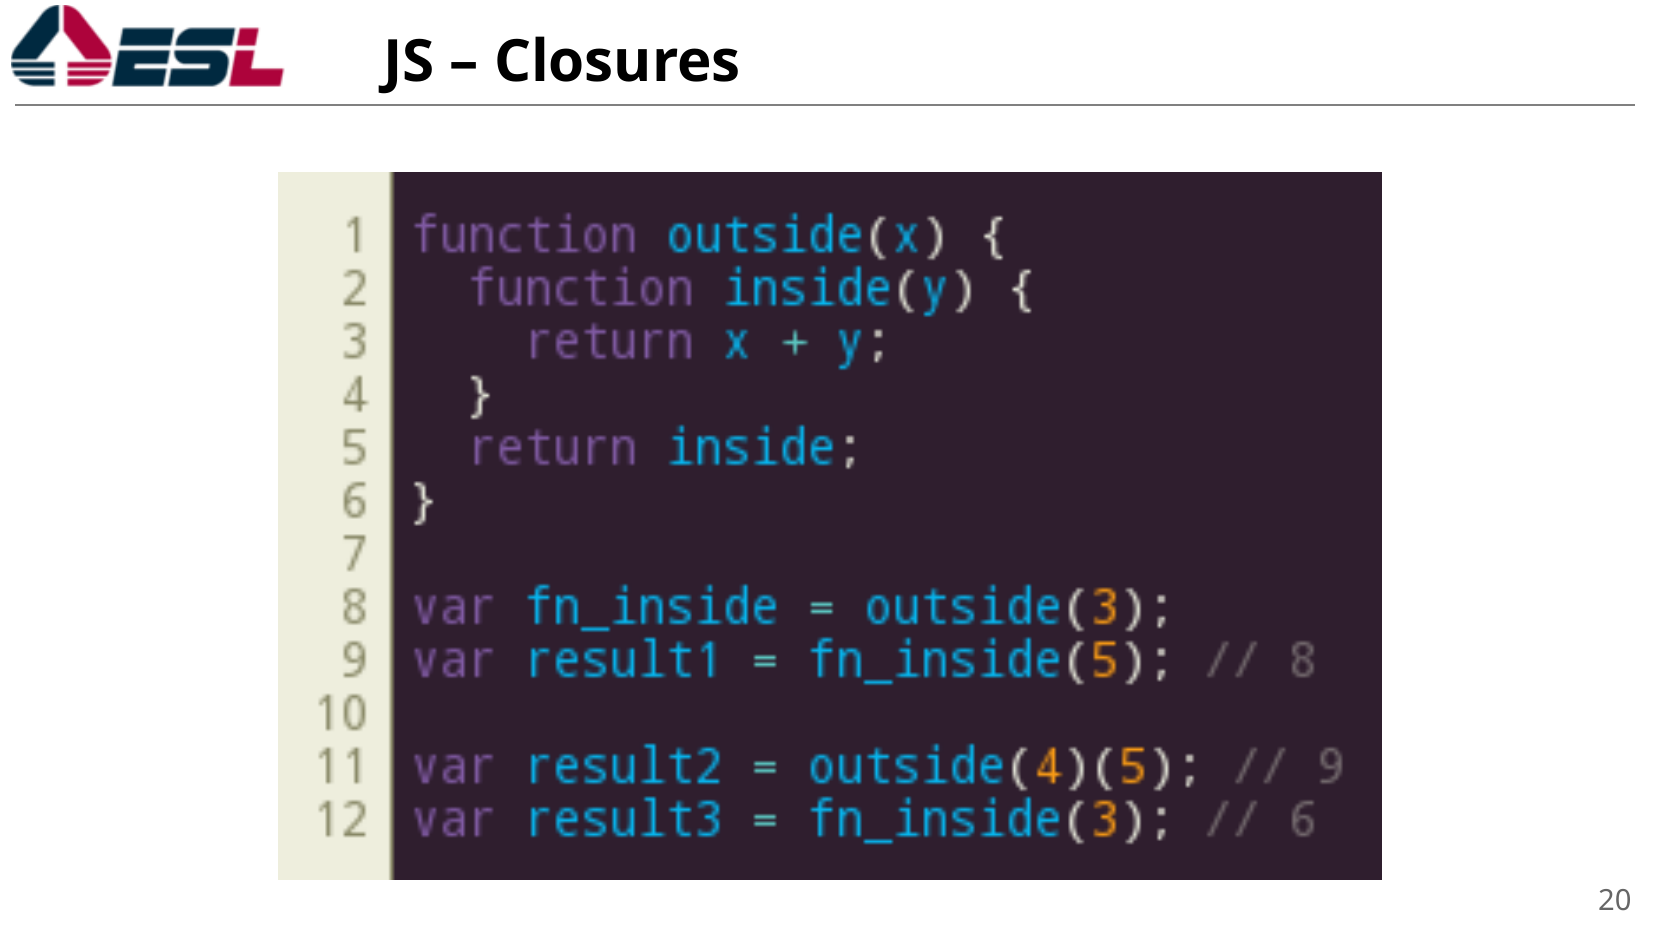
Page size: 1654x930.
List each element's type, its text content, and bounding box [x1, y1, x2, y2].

picture [11, 5, 288, 90]
picture [278, 172, 1382, 880]
title JS – Closures [335, 0, 1653, 103]
